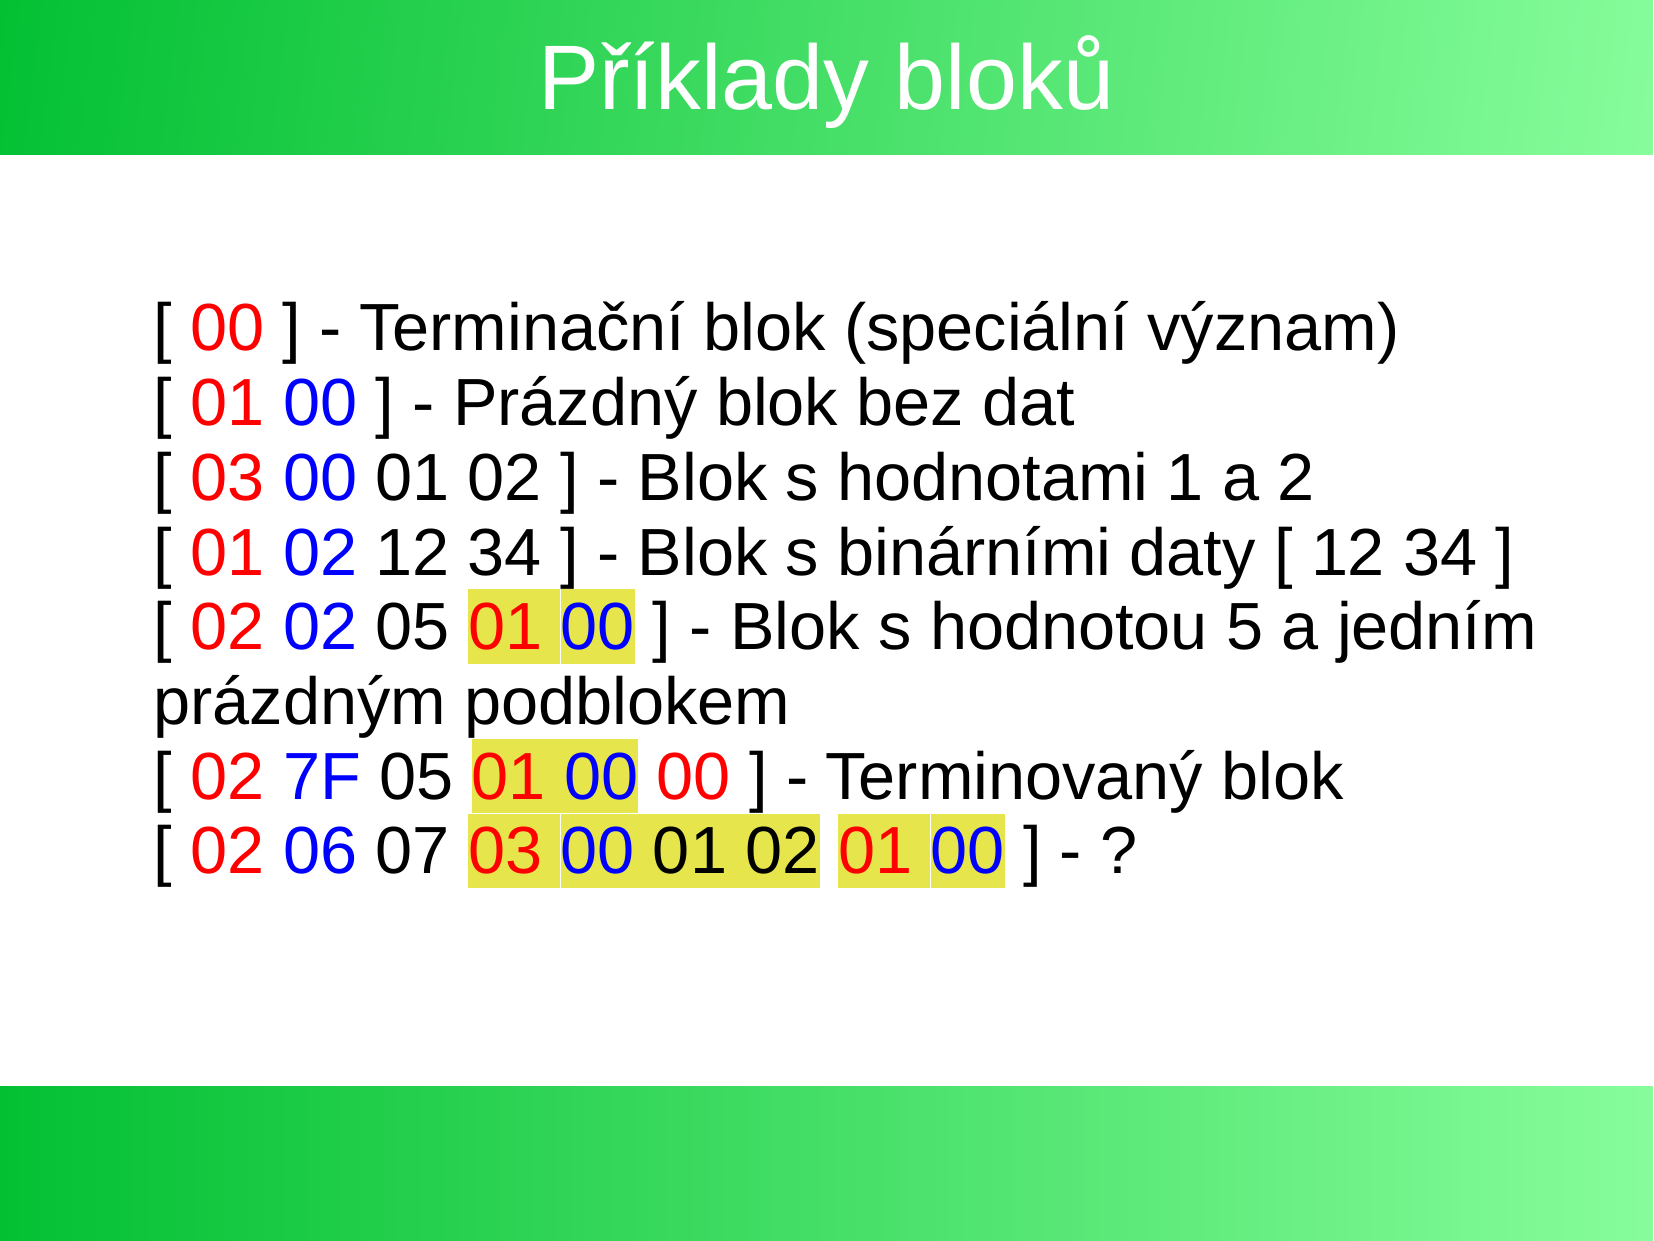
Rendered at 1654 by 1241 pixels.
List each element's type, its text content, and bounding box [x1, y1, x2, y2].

list [ 00 ] - Terminační blok (speciální význam) [ 01 00 ] - Prázdný blok bez dat [ 03 00 01 02 ] - Blok s hodnotami 1 a 2 [ 01 02 12 34 ] - Blok s binárními daty [ 12 34 ] [ 02 02 05 01 00 ] - Blok s hodnotou 5 a jedním prázdným podblokem [ 02 7F 05 01 00 00 ] - Terminovaný blok [ 02 06 07 03 00 01 02 01 00 ] - ? [82, 290, 1571, 1010]
title Příklady bloků [82, 25, 1571, 130]
